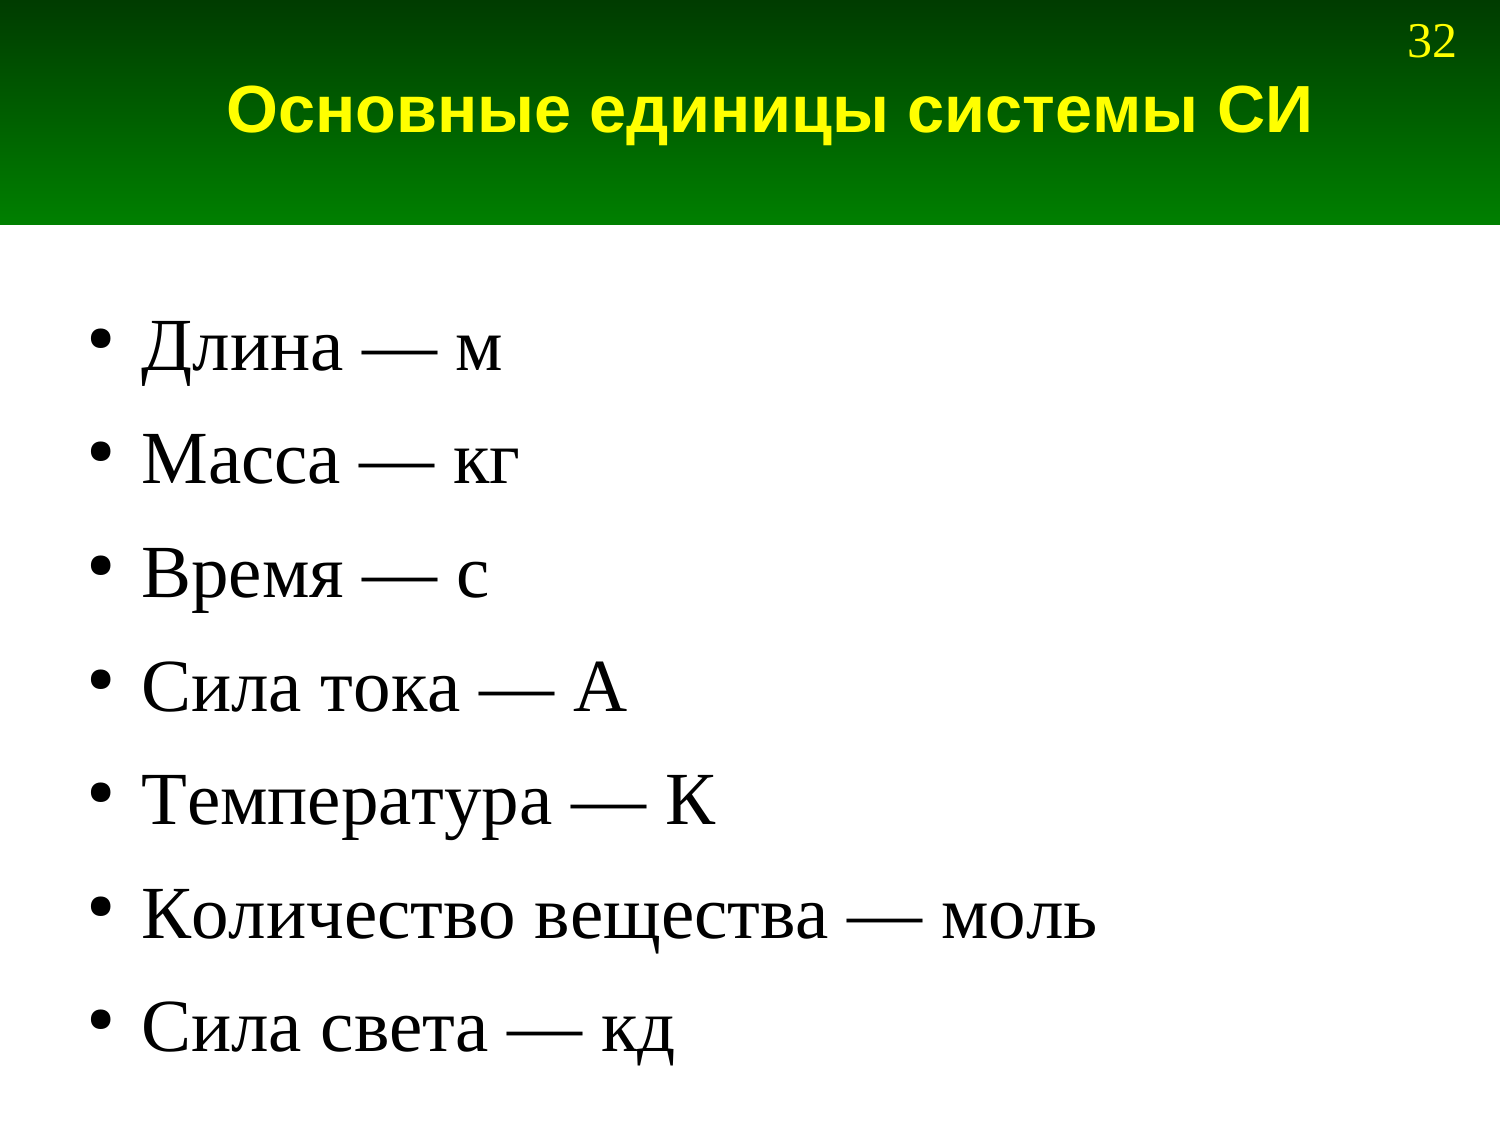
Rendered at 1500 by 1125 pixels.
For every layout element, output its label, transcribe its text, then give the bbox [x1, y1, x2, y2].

title Основные единицы системы СИ [100, 7, 1441, 204]
text_box Длина — м Масса — кг Время — с Сила тока — А Температура — К Количество вещества — моль Сила света — кд [72, 287, 1115, 1075]
